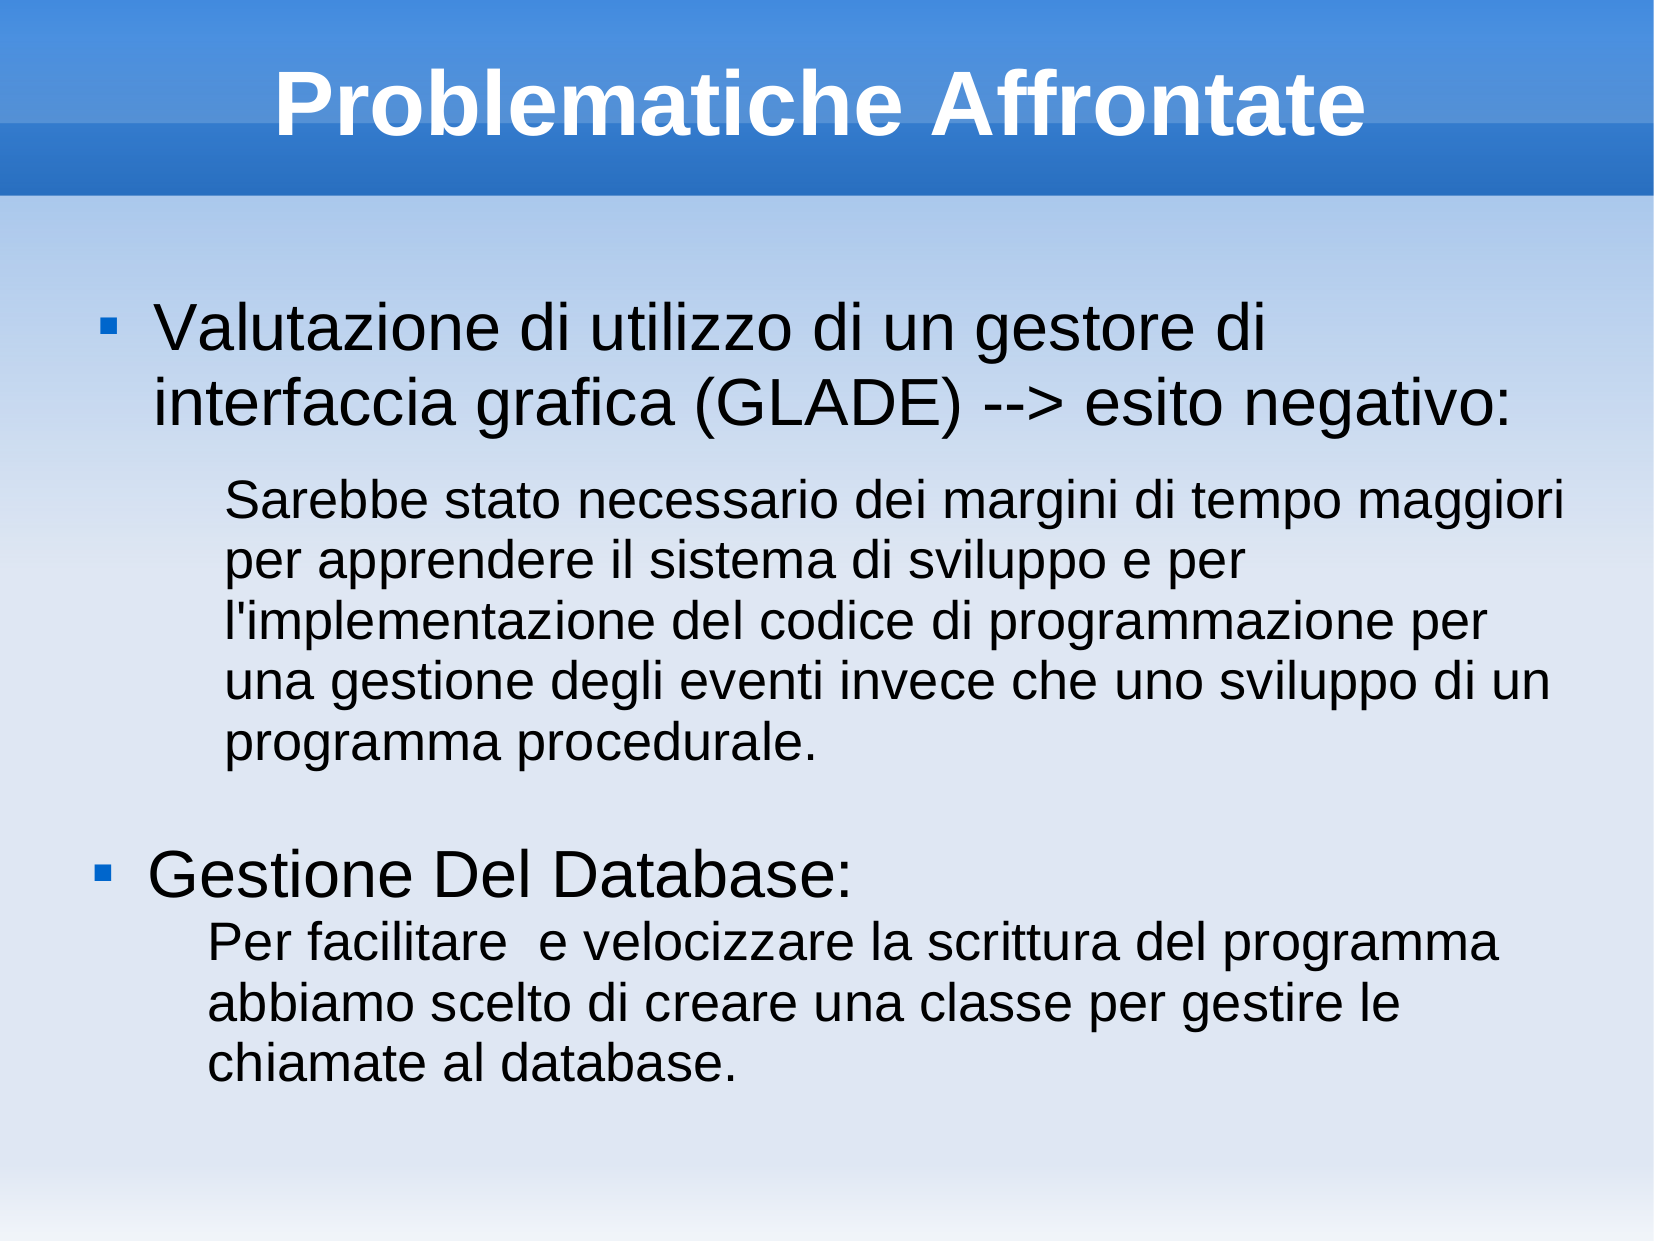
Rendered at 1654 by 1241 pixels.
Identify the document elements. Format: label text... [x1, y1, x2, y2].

title Problematiche Affrontate [76, 7, 1565, 200]
picture [0, 0, 1654, 1241]
text_box Gestione Del Database: Per facilitare e velocizzare la scrittura del programma abbiamo scelto di creare una classe per gestire le chiamate al database. [59, 826, 1595, 1211]
list Valutazione di utilizzo di un gestore di interfaccia grafica (GLADE) --> esito negativo: Sarebbe stato necessario dei margini di tempo maggiori per apprendere il sistema di sviluppo e per l'implementazione del codice di programmazione per una gestione degli eventi invece che uno sviluppo di un programma procedurale. [82, 290, 1571, 772]
